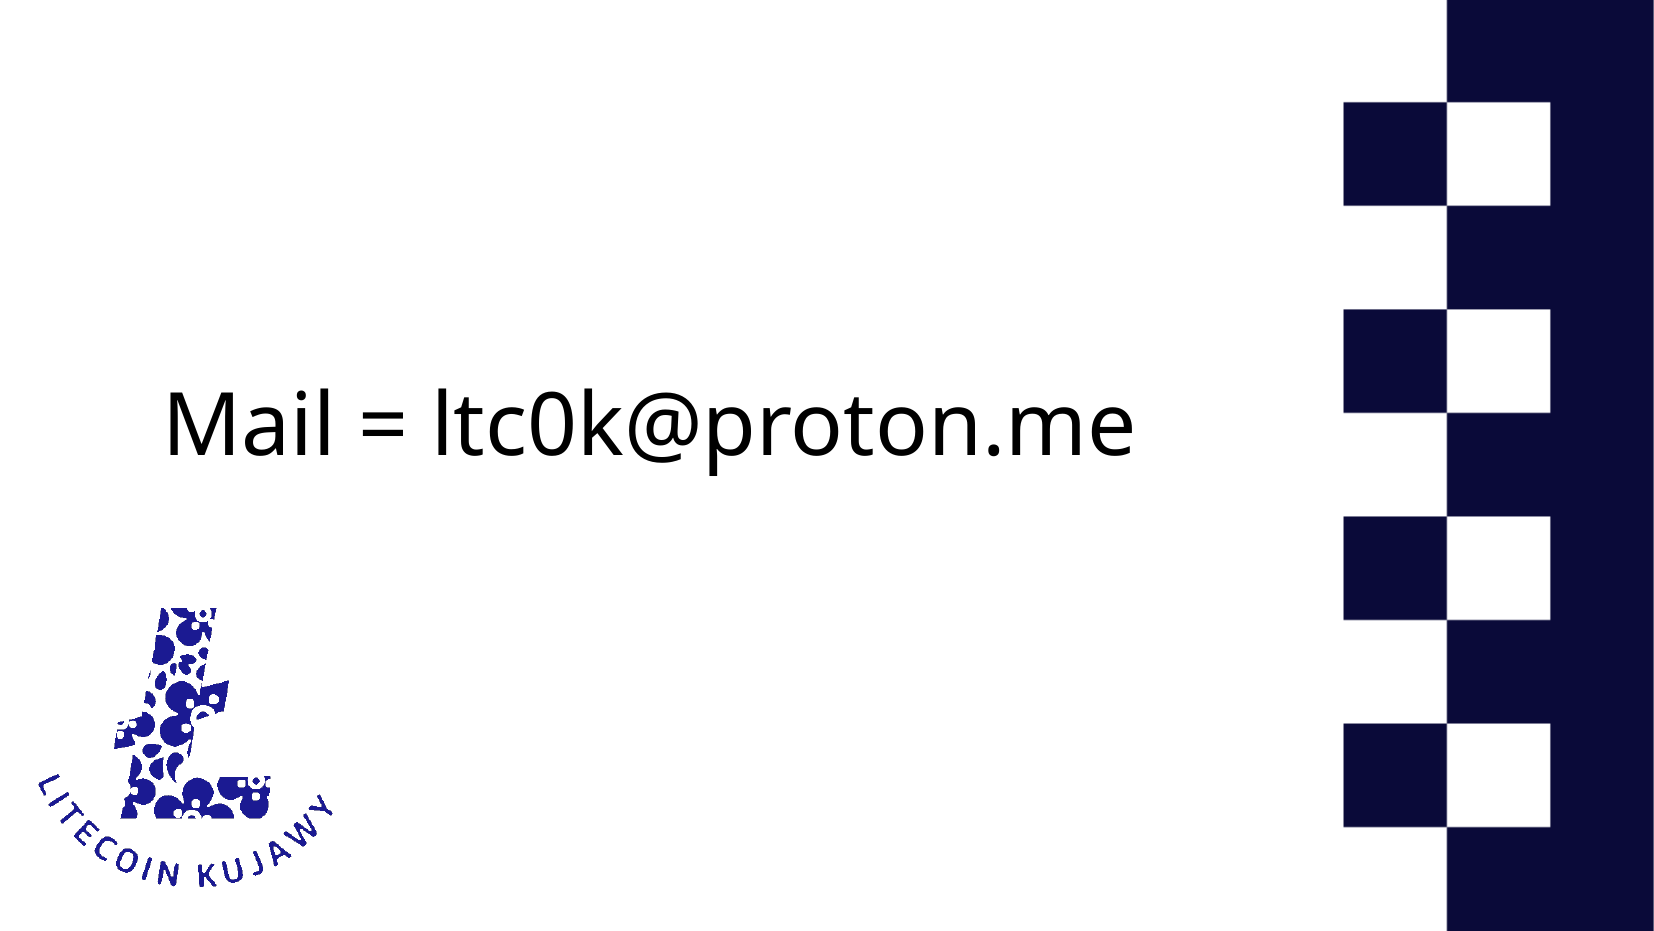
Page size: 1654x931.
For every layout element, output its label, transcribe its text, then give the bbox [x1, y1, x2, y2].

picture [0, 0, 1654, 931]
text_box Mail = ltc0k@proton.me [147, 354, 1359, 502]
